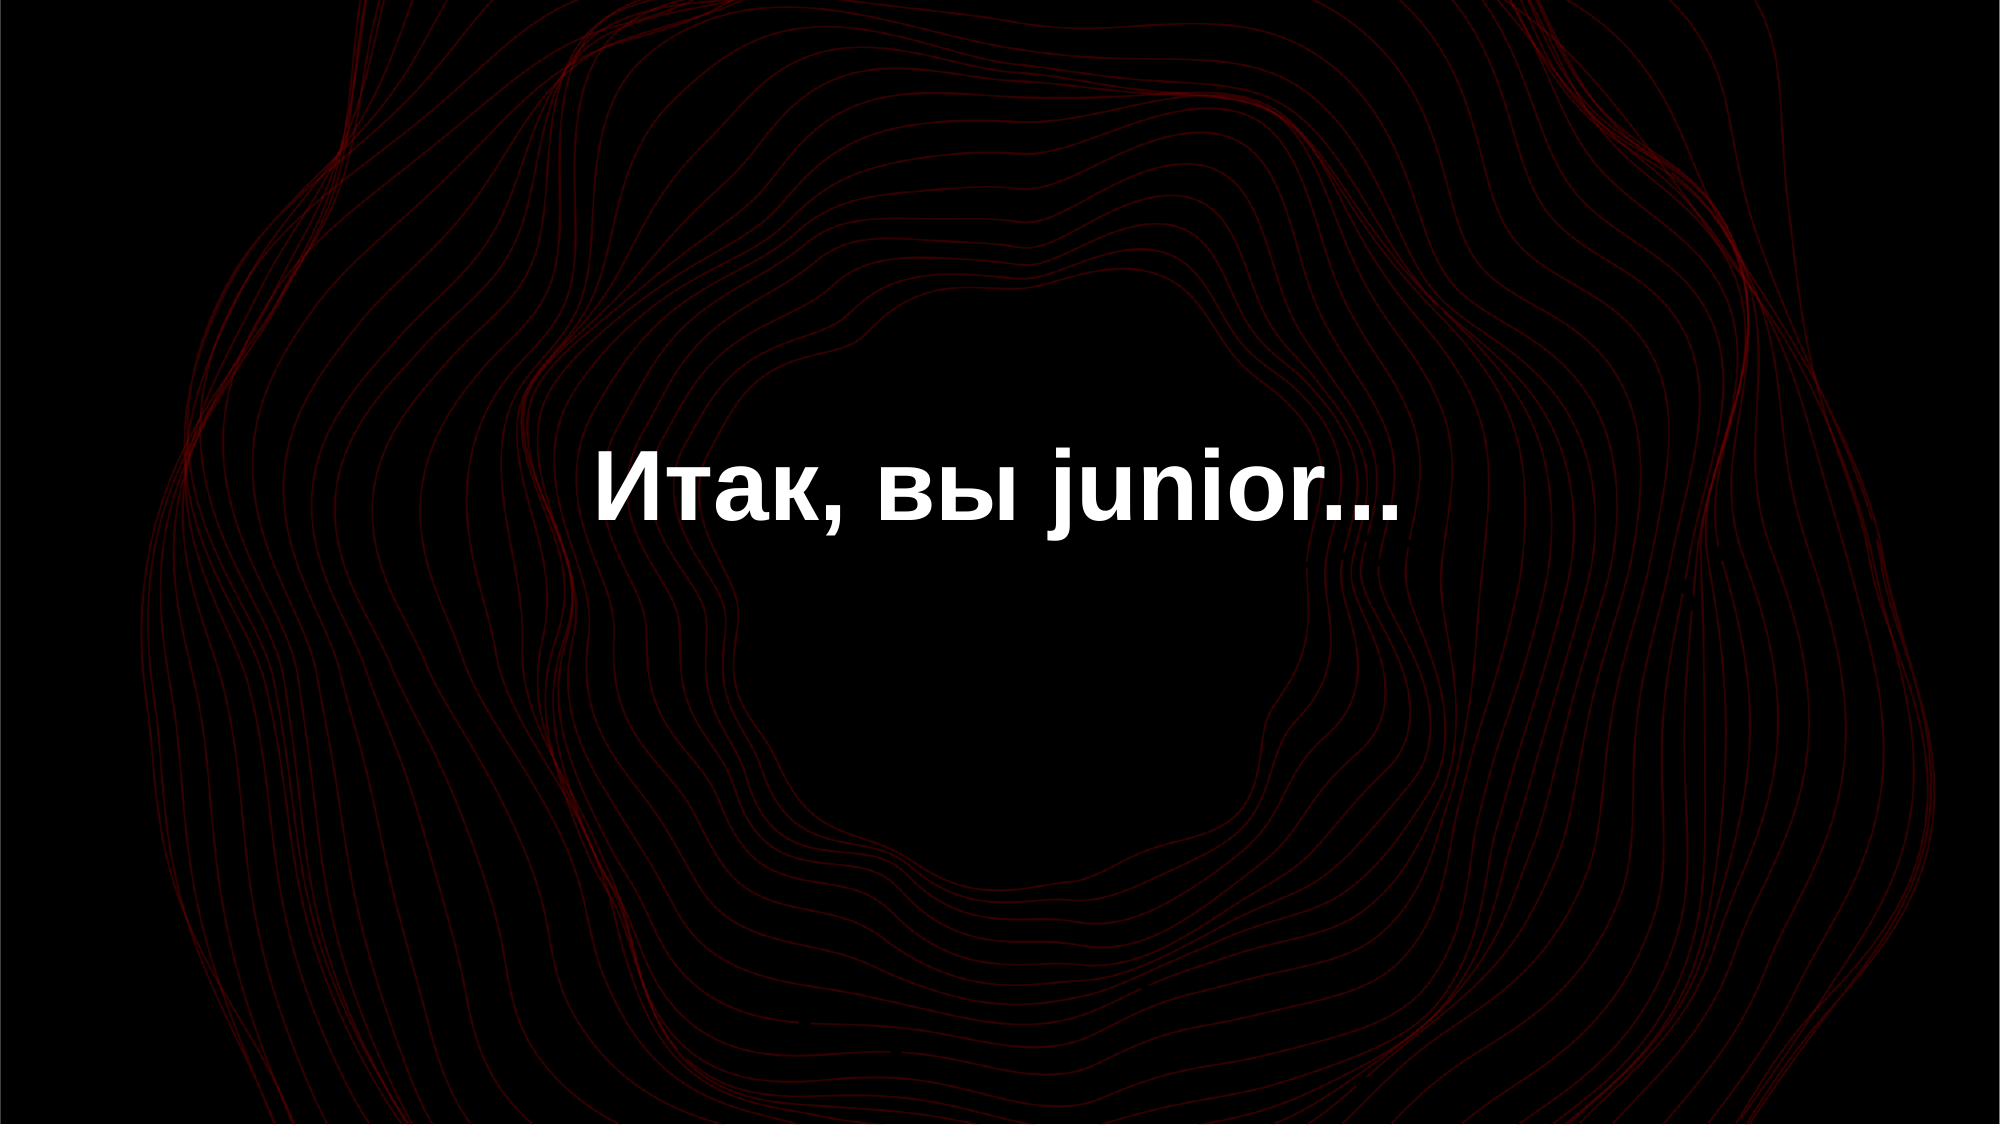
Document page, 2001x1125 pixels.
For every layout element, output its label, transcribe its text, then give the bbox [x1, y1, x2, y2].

picture [0, 0, 2001, 1125]
title Итак, вы junior... [136, 431, 1862, 543]
